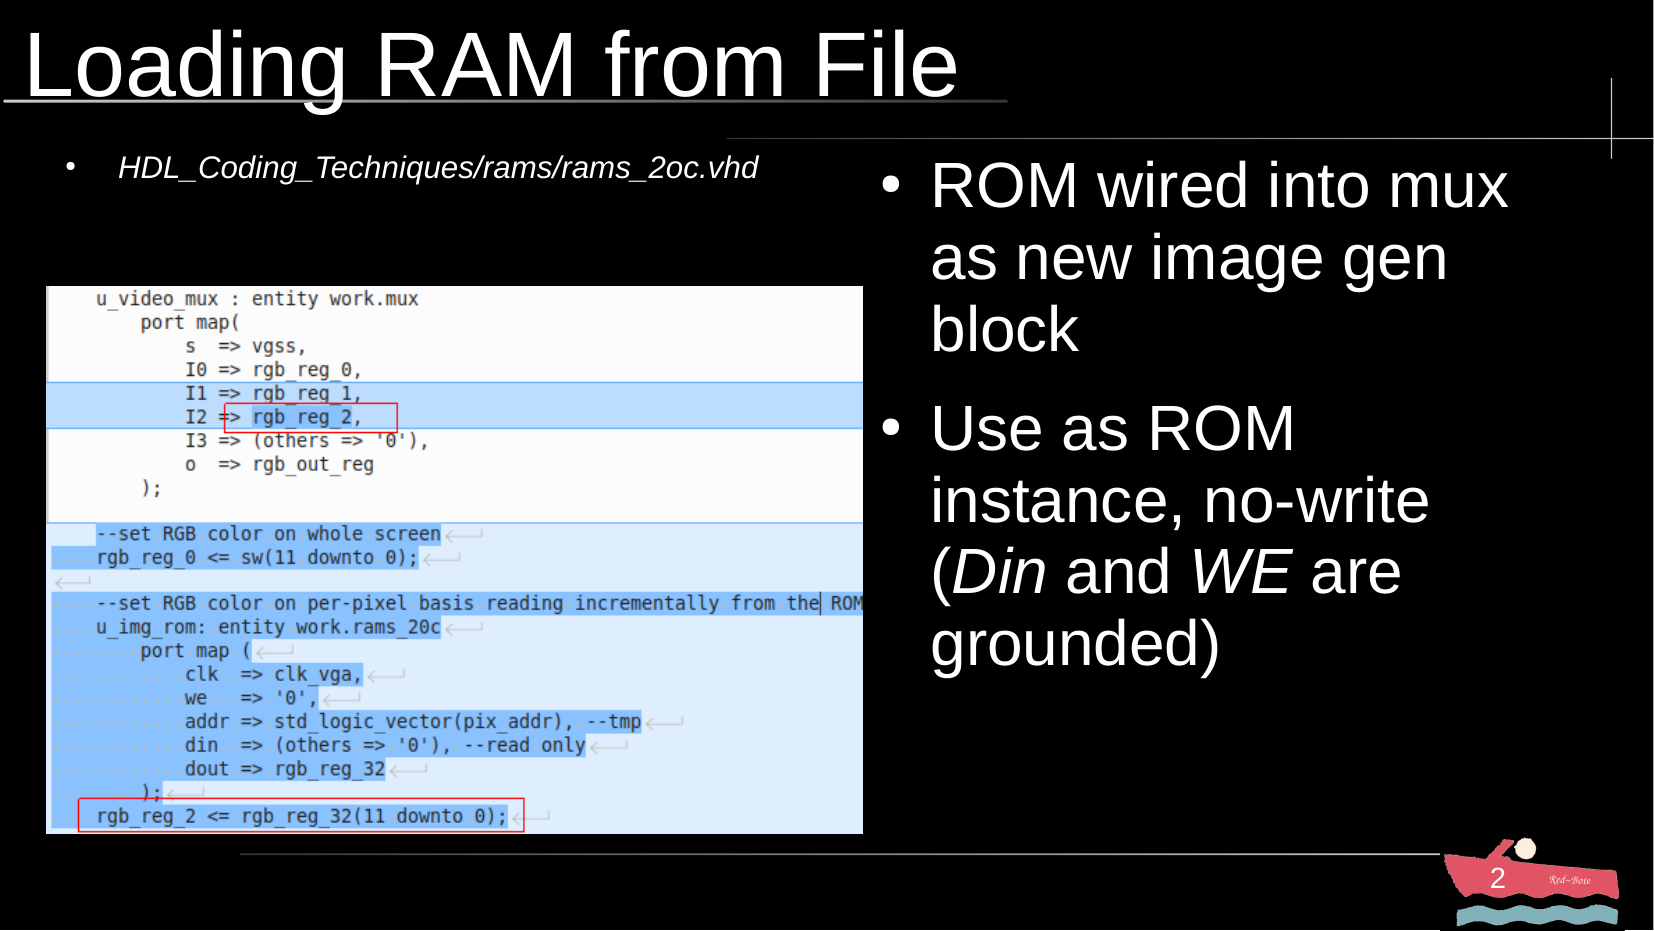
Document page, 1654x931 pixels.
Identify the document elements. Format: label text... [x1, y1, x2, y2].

picture [1440, 830, 1625, 931]
list HDL_Coding_Techniques/rams/rams_2oc.vhd [47, 150, 774, 286]
picture [46, 286, 863, 834]
title Loading RAM from File [23, 11, 1589, 119]
list ROM wired into mux as new image gen block Use as ROM instance, no-write (Din and WE are grounded) [862, 150, 1538, 683]
